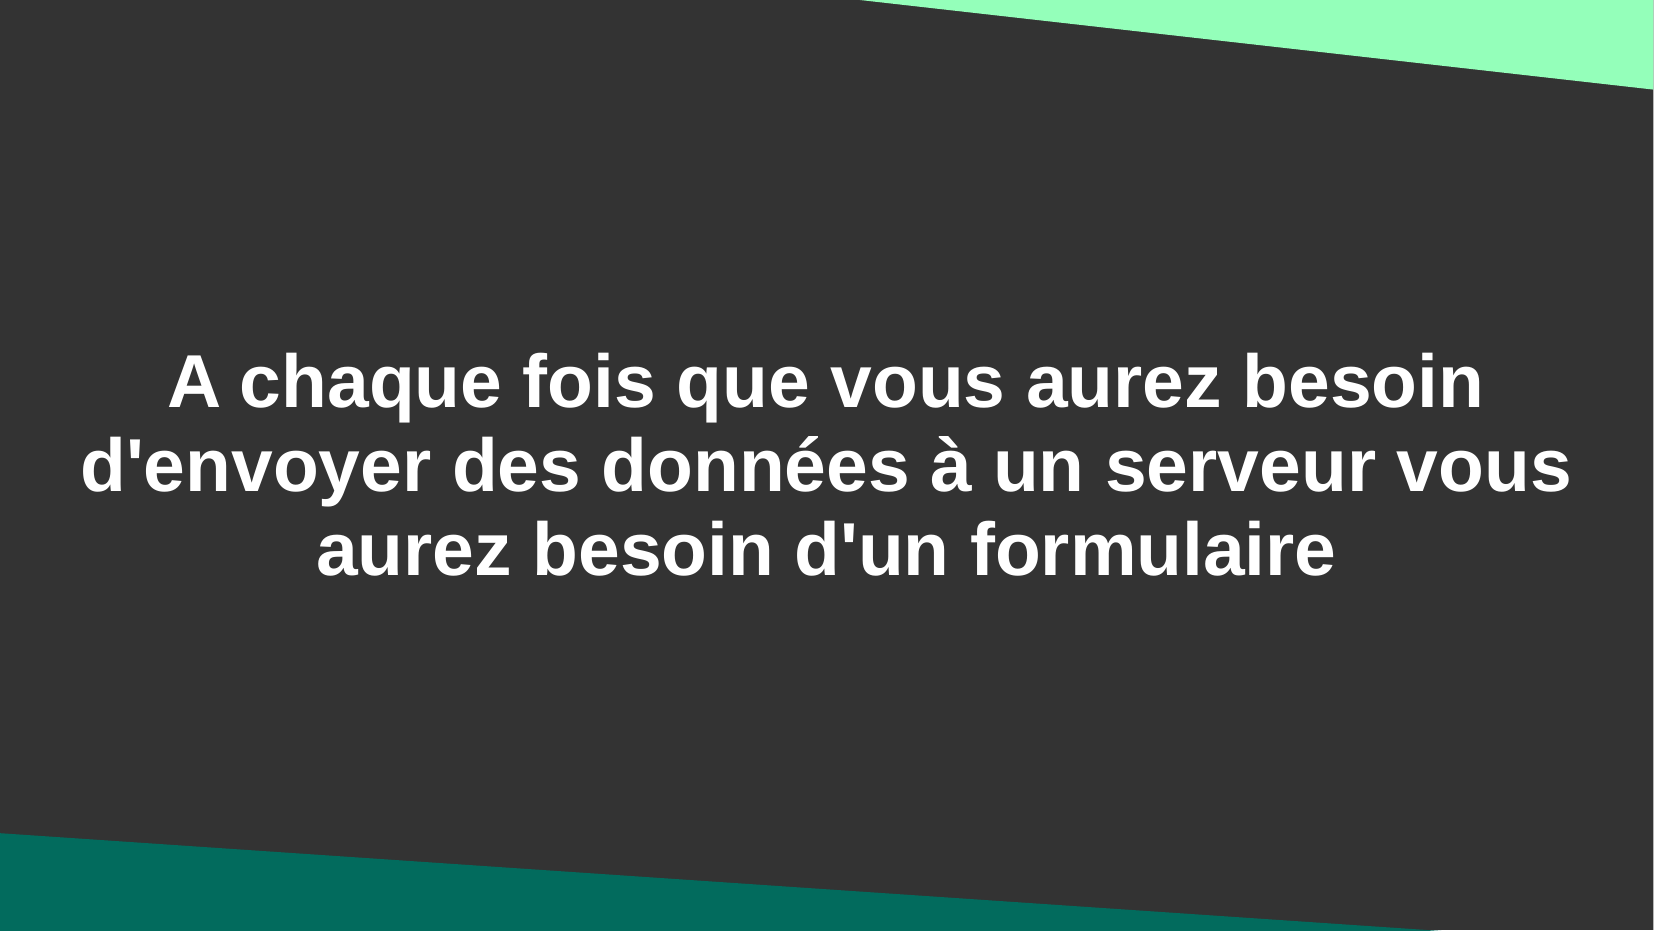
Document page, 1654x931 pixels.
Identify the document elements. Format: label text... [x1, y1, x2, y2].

text_box [859, 0, 1654, 90]
title A chaque fois que vous aurez besoin d'envoyer des données à un serveur vous aurez besoin d'un formulaire [27, 339, 1627, 592]
